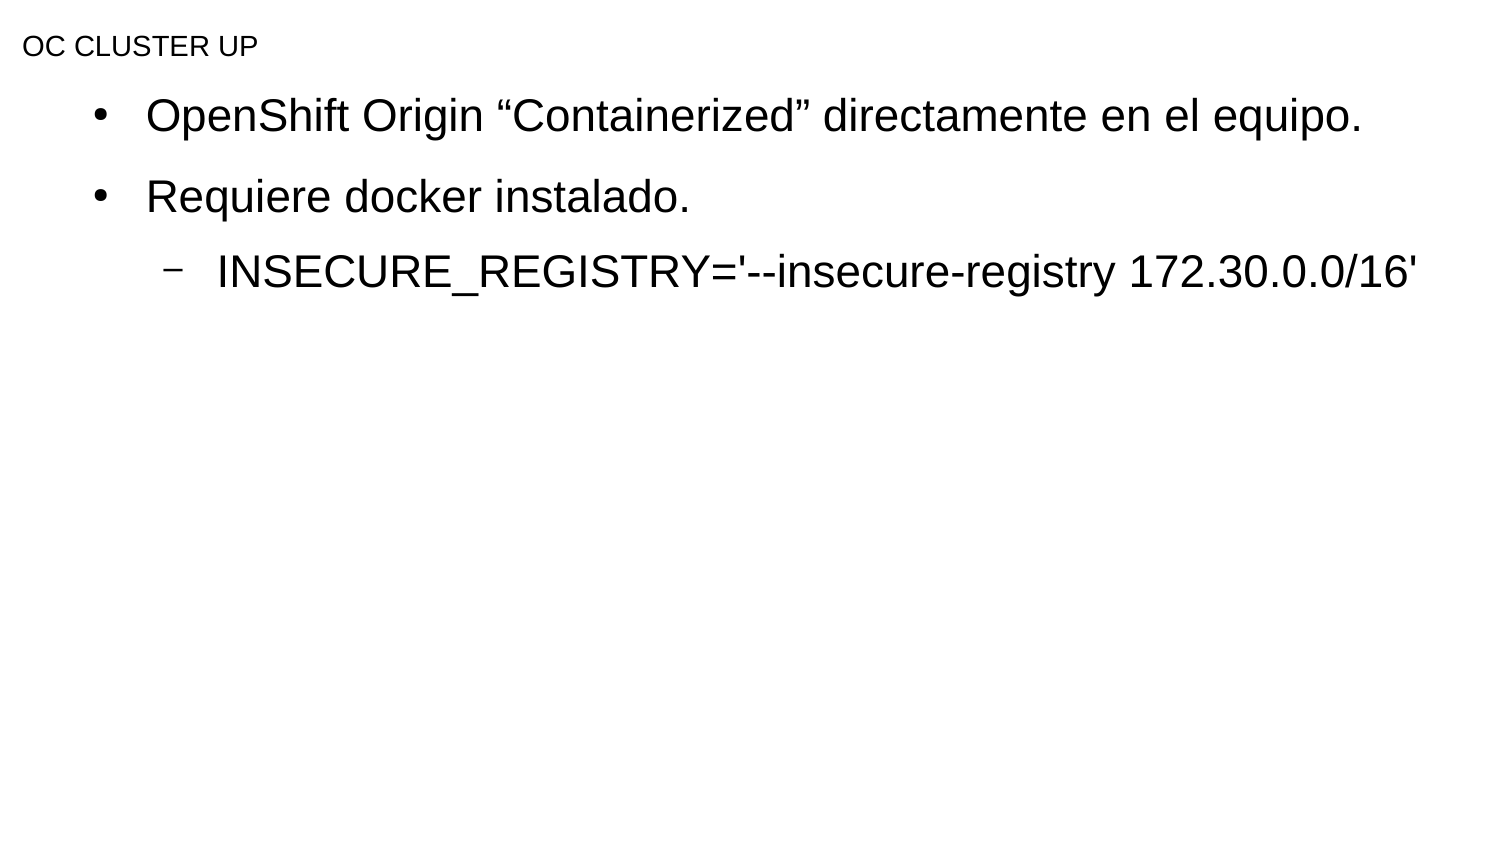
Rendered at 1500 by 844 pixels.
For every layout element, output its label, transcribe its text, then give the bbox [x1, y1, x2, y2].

title OC CLUSTER UP [22, 17, 689, 75]
list OpenShift Origin “Containerized” directamente en el equipo. Requiere docker instalado. INSECURE_REGISTRY='--insecure-registry 172.30.0.0/16' [75, 90, 1425, 796]
